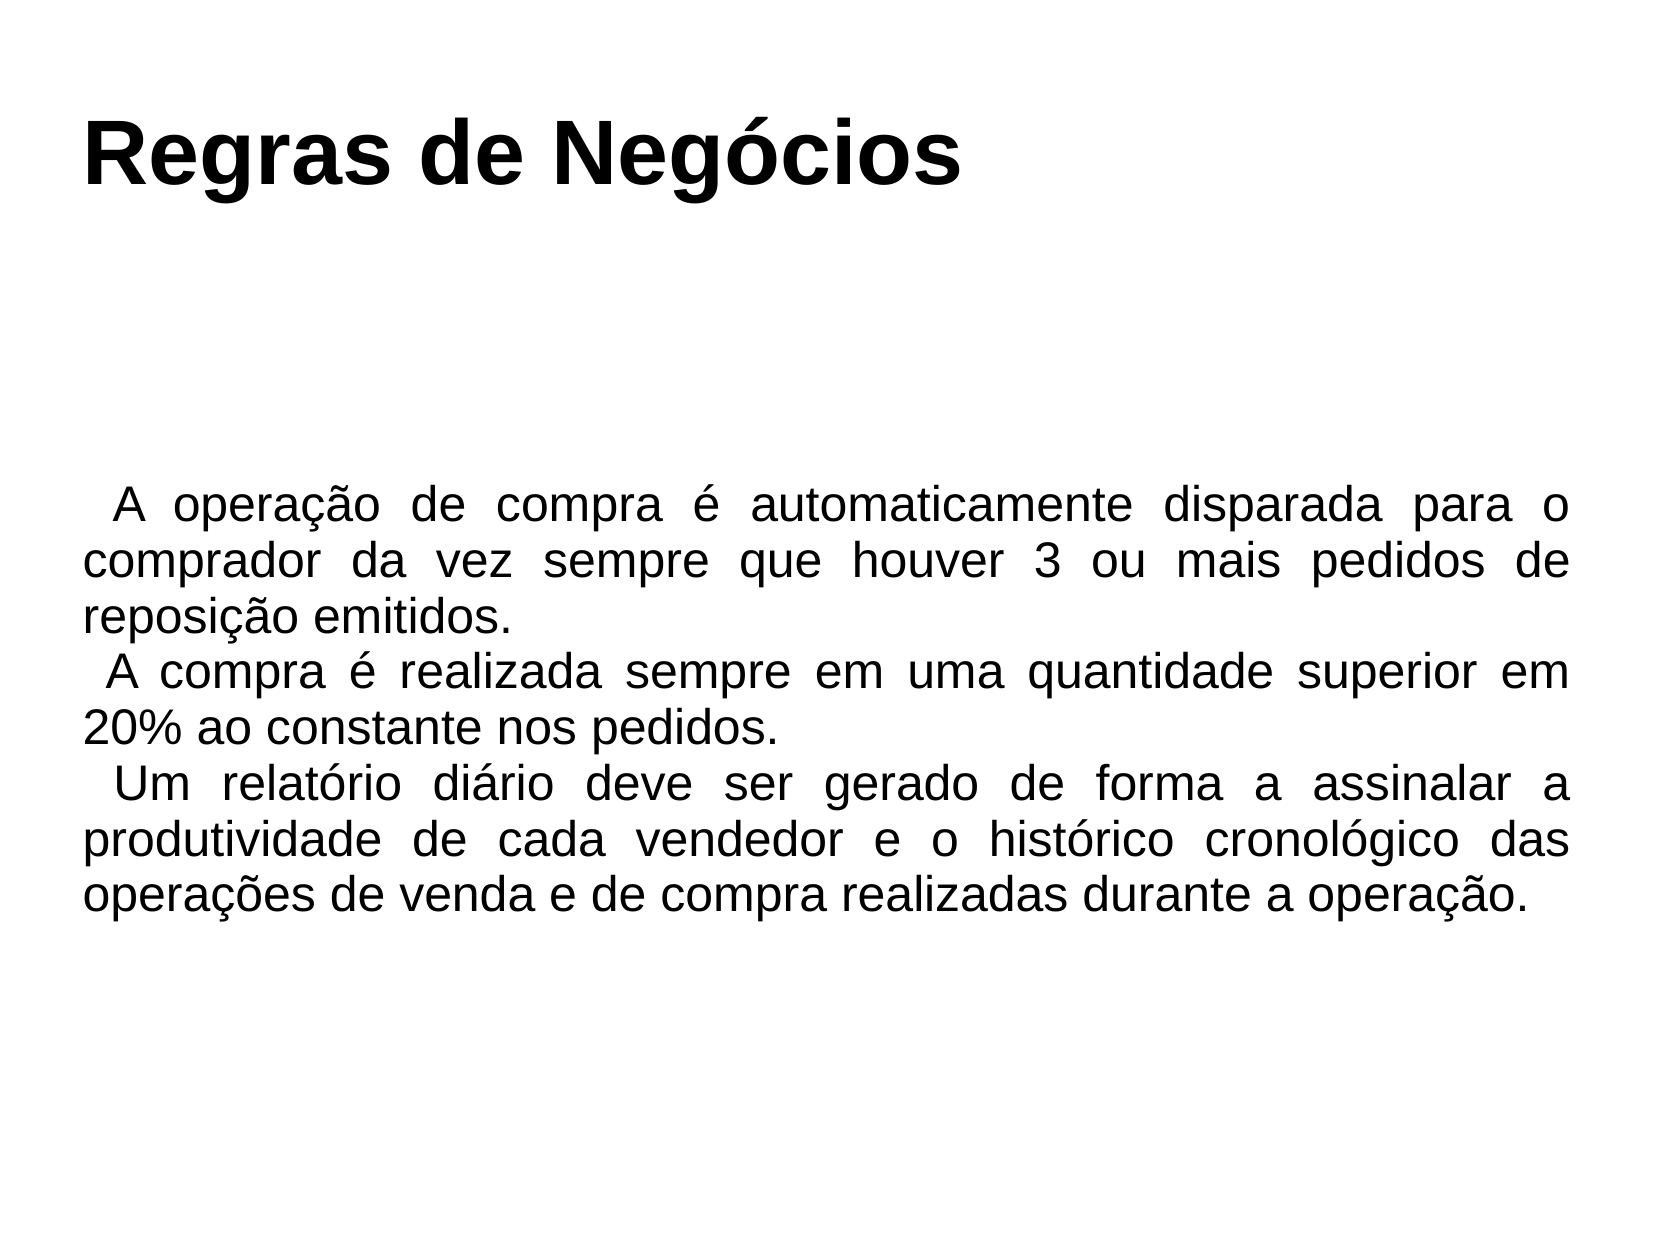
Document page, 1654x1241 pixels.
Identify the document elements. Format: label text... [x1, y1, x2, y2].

title Regras de Negócios [82, 49, 1571, 257]
subtitle A operação de compra é automaticamente disparada para o comprador da vez sempre que houver 3 ou mais pedidos de reposição emitidos. A compra é realizada sempre em uma quantidade superior em 20% ao constante nos pedidos. Um relatório diário deve ser gerado de forma a assinalar a produtividade de cada vendedor e o histórico cronológico das operações de venda e de compra realizadas durante a operação. [82, 290, 1571, 1109]
